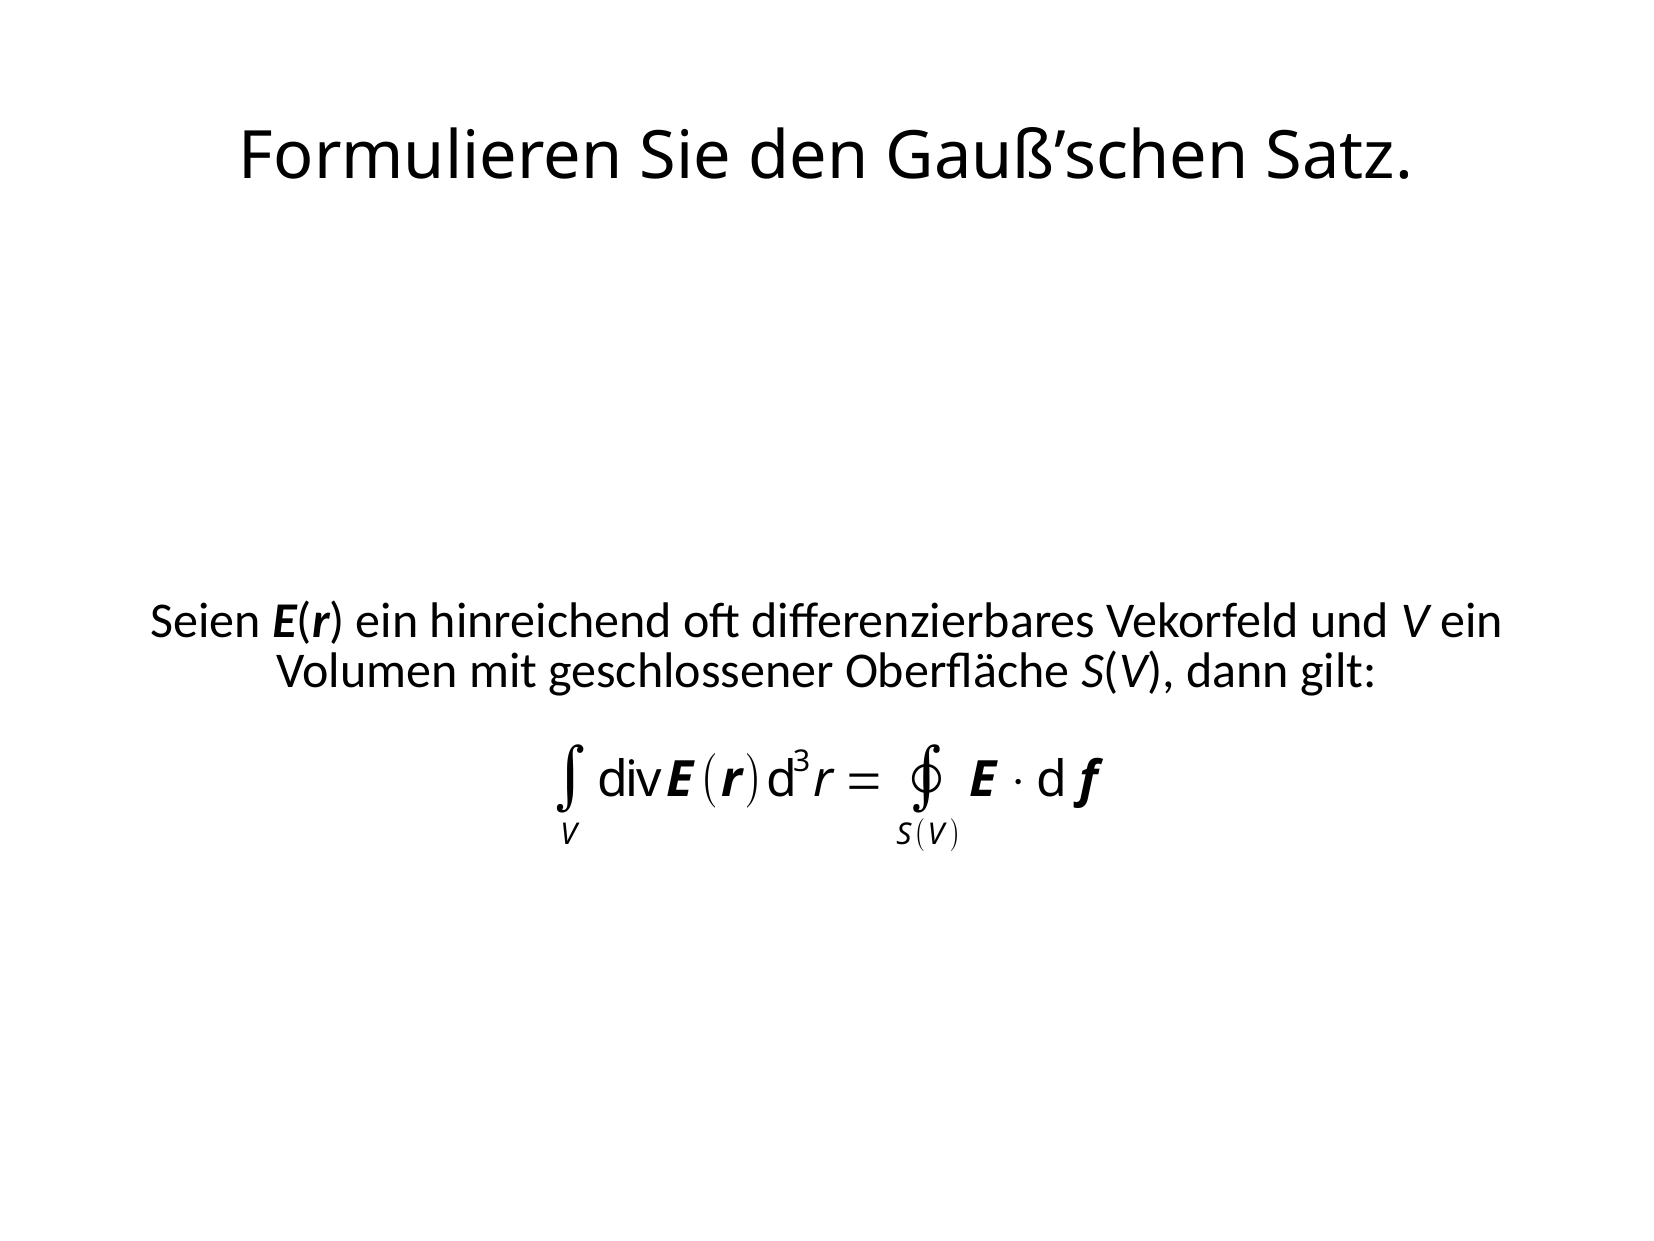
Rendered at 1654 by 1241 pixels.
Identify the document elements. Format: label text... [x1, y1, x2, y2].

subtitle Seien E(r) ein hinreichend oft differenzierbares Vekorfeld und V ein Volumen mit geschlossener Oberfläche S(V), dann gilt: [82, 290, 1571, 1010]
title Formulieren Sie den Gauß’schen Satz. [82, 49, 1571, 257]
chart [543, 741, 1111, 853]
